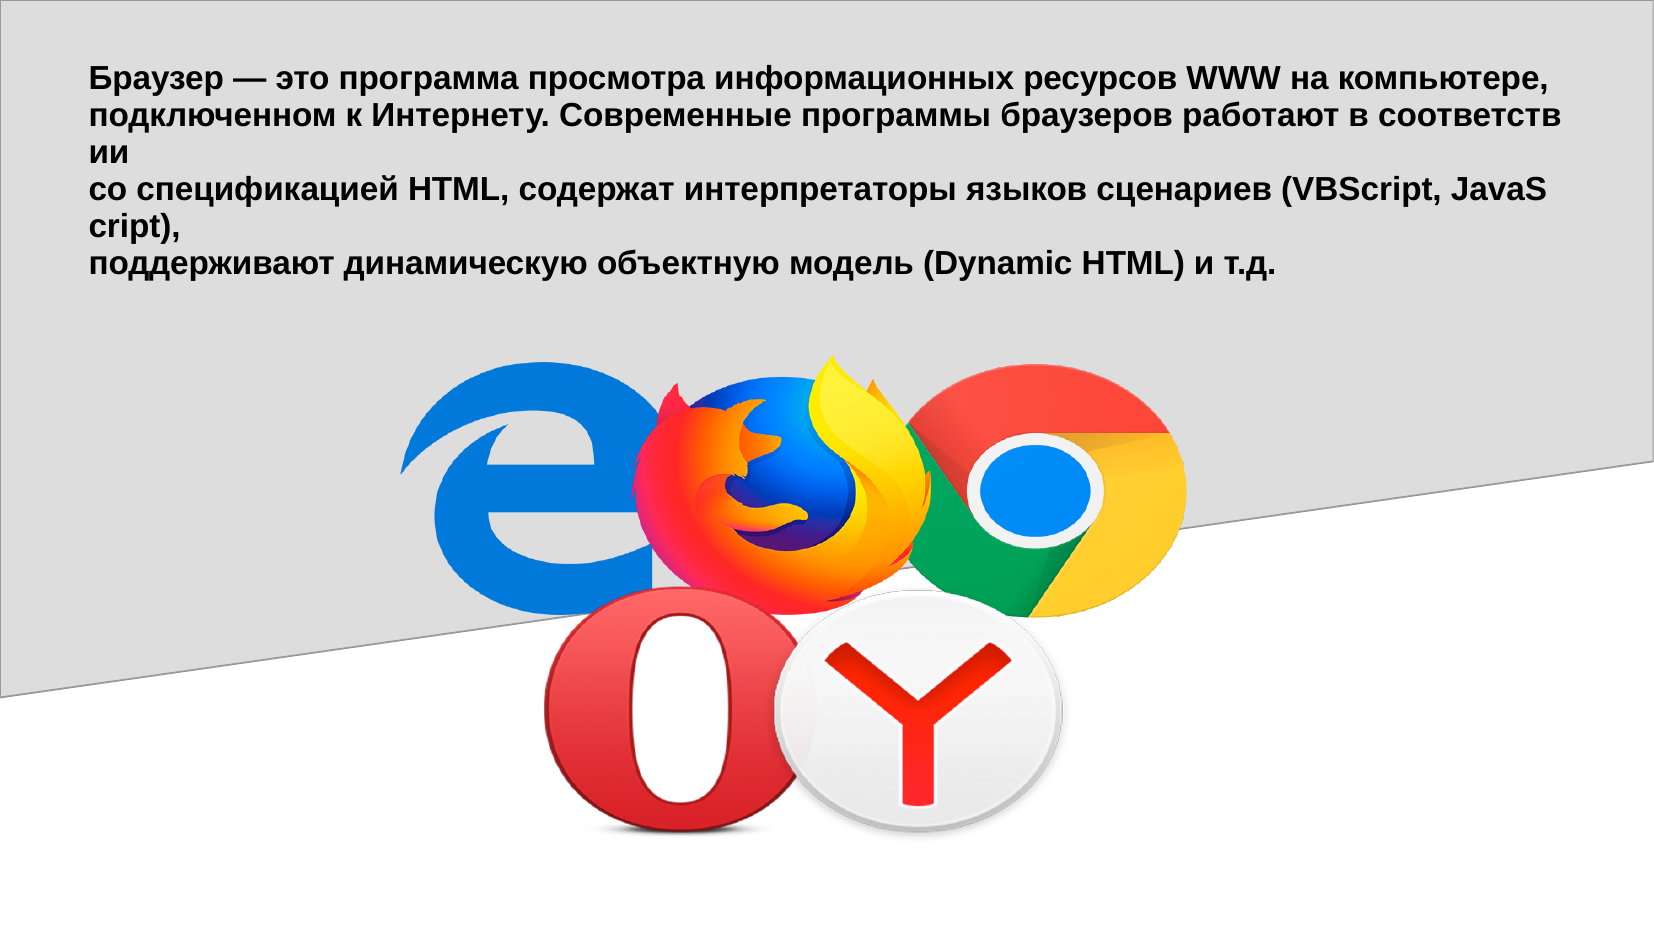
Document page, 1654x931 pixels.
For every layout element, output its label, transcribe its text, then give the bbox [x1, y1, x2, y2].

title Браузер — это программа просмотра информационных ресурсов WWW на компьютере, подключенном к Интернету. Современные программы браузеров работают в соответствии со спецификацией HTML, содержат интерпретаторы языков сценариев (VBScript, JavaScript), поддерживают динамическую объектную модель (Dynamic HTML) и т.д. [88, 59, 1566, 282]
picture [383, 339, 1226, 857]
